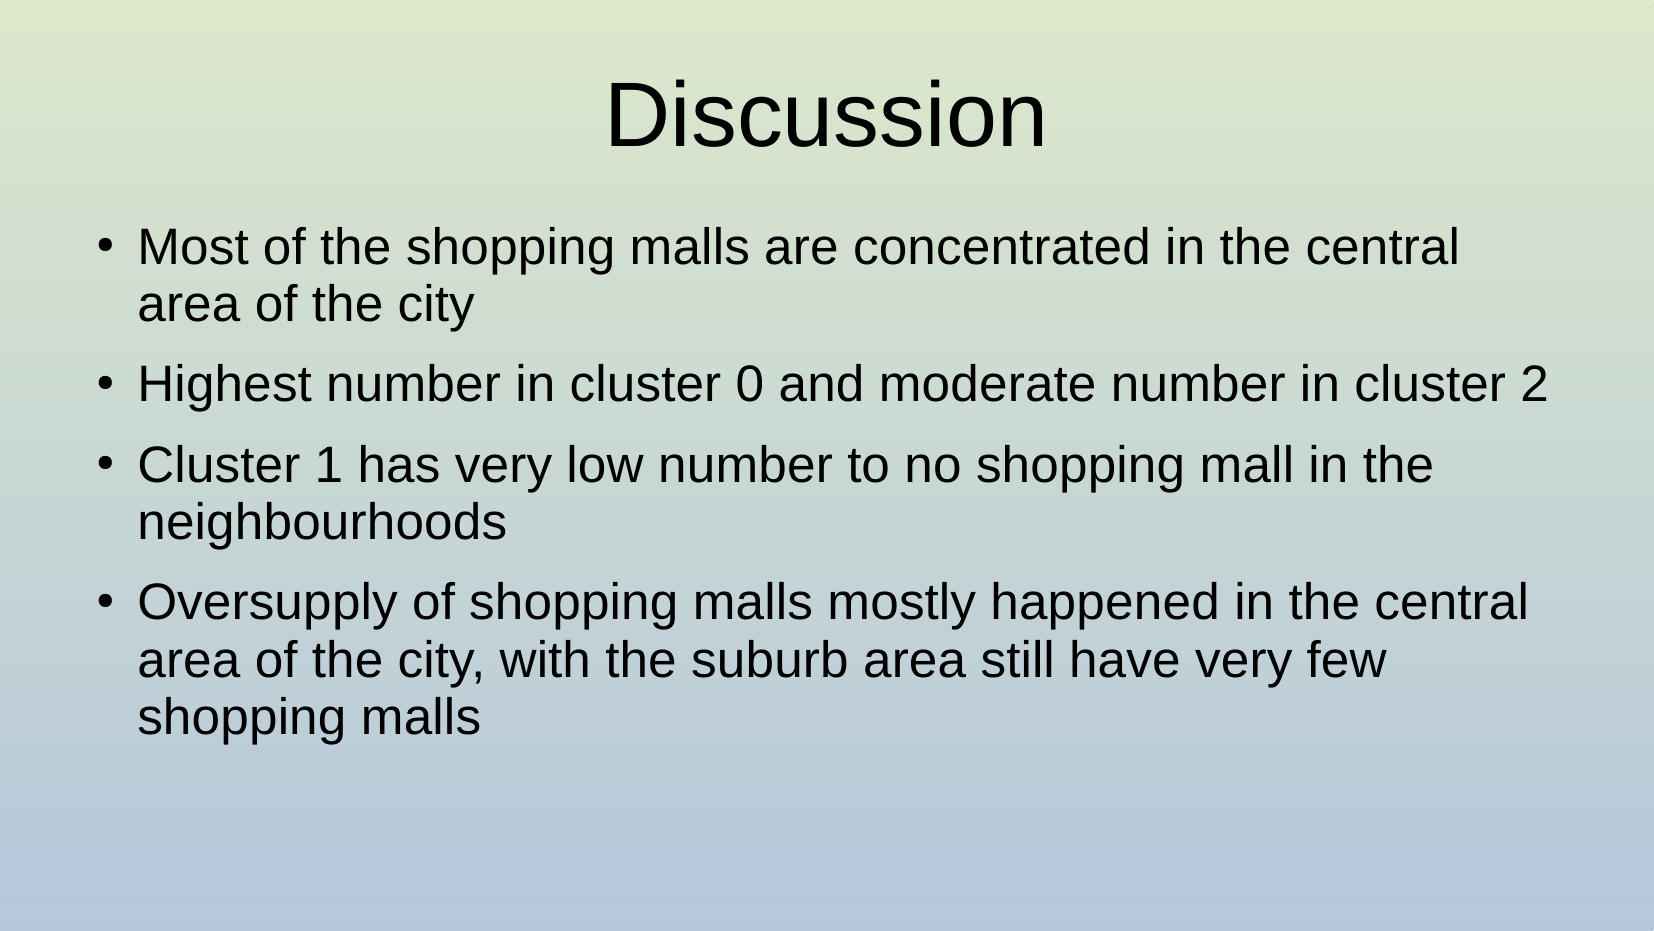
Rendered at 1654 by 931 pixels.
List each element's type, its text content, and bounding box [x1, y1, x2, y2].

list Most of the shopping malls are concentrated in the central area of the city Highest number in cluster 0 and moderate number in cluster 2 Cluster 1 has very low number to no shopping mall in the neighbourhoods Oversupply of shopping malls mostly happened in the central area of the city, with the suburb area still have very few shopping malls [82, 217, 1571, 758]
title Discussion [82, 37, 1571, 193]
